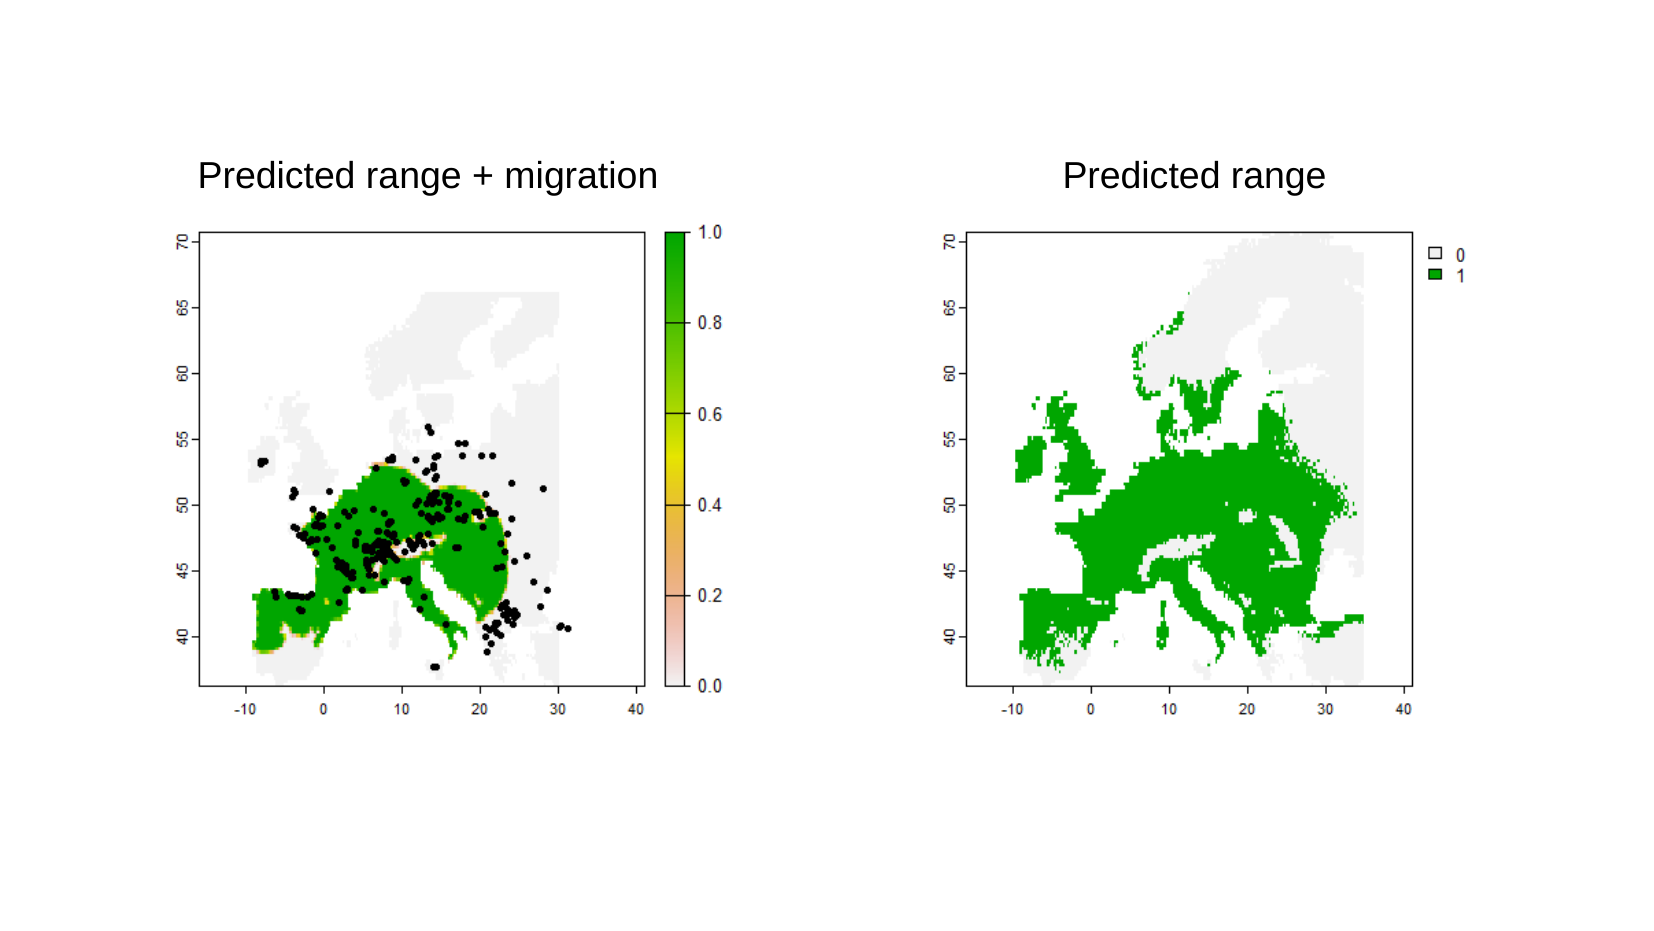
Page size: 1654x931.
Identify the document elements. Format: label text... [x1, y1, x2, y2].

text_box Predicted range + migration [177, 147, 680, 207]
picture [118, 177, 832, 768]
text_box Predicted range [1009, 147, 1379, 207]
picture [885, 177, 1600, 768]
